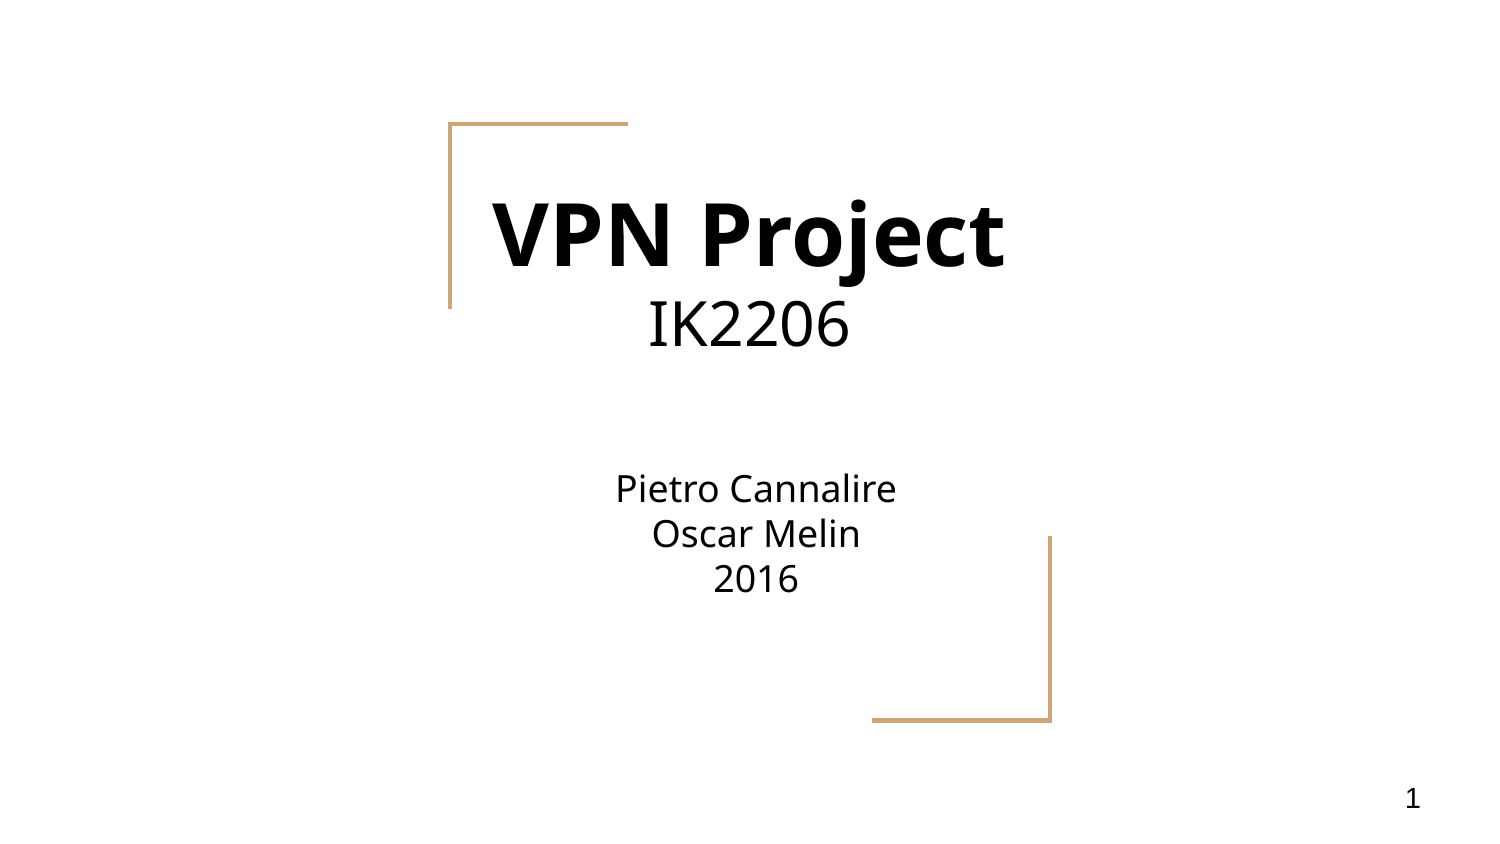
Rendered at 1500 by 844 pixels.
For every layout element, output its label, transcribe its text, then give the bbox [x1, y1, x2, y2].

title VPN Project IK2206 [236, 57, 1264, 374]
subtitle Pietro Cannalire Oscar Melin 2016 [505, 450, 1007, 565]
slide_number <number> [1389, 764, 1480, 830]
